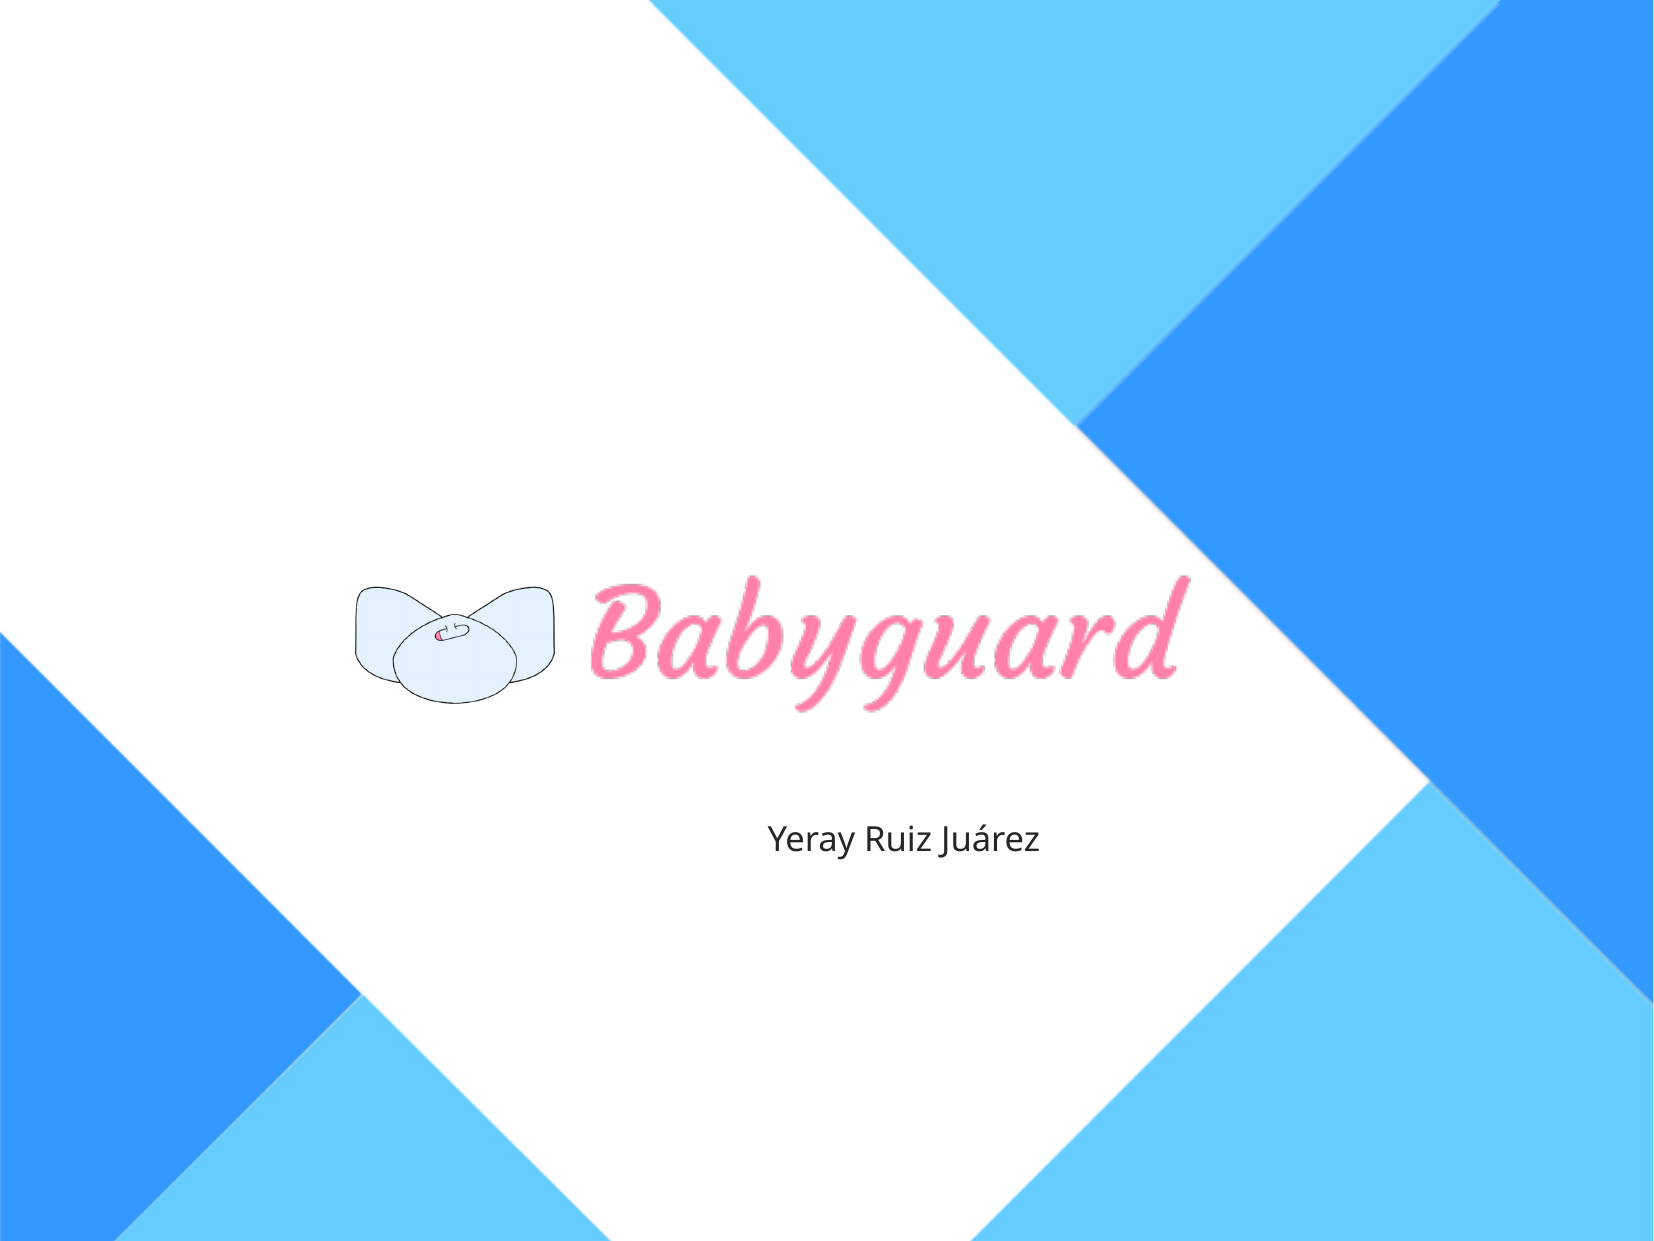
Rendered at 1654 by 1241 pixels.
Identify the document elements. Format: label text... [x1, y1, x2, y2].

picture [0, 0, 1654, 1241]
text_box Yeray Ruiz Juárez [767, 791, 1217, 863]
